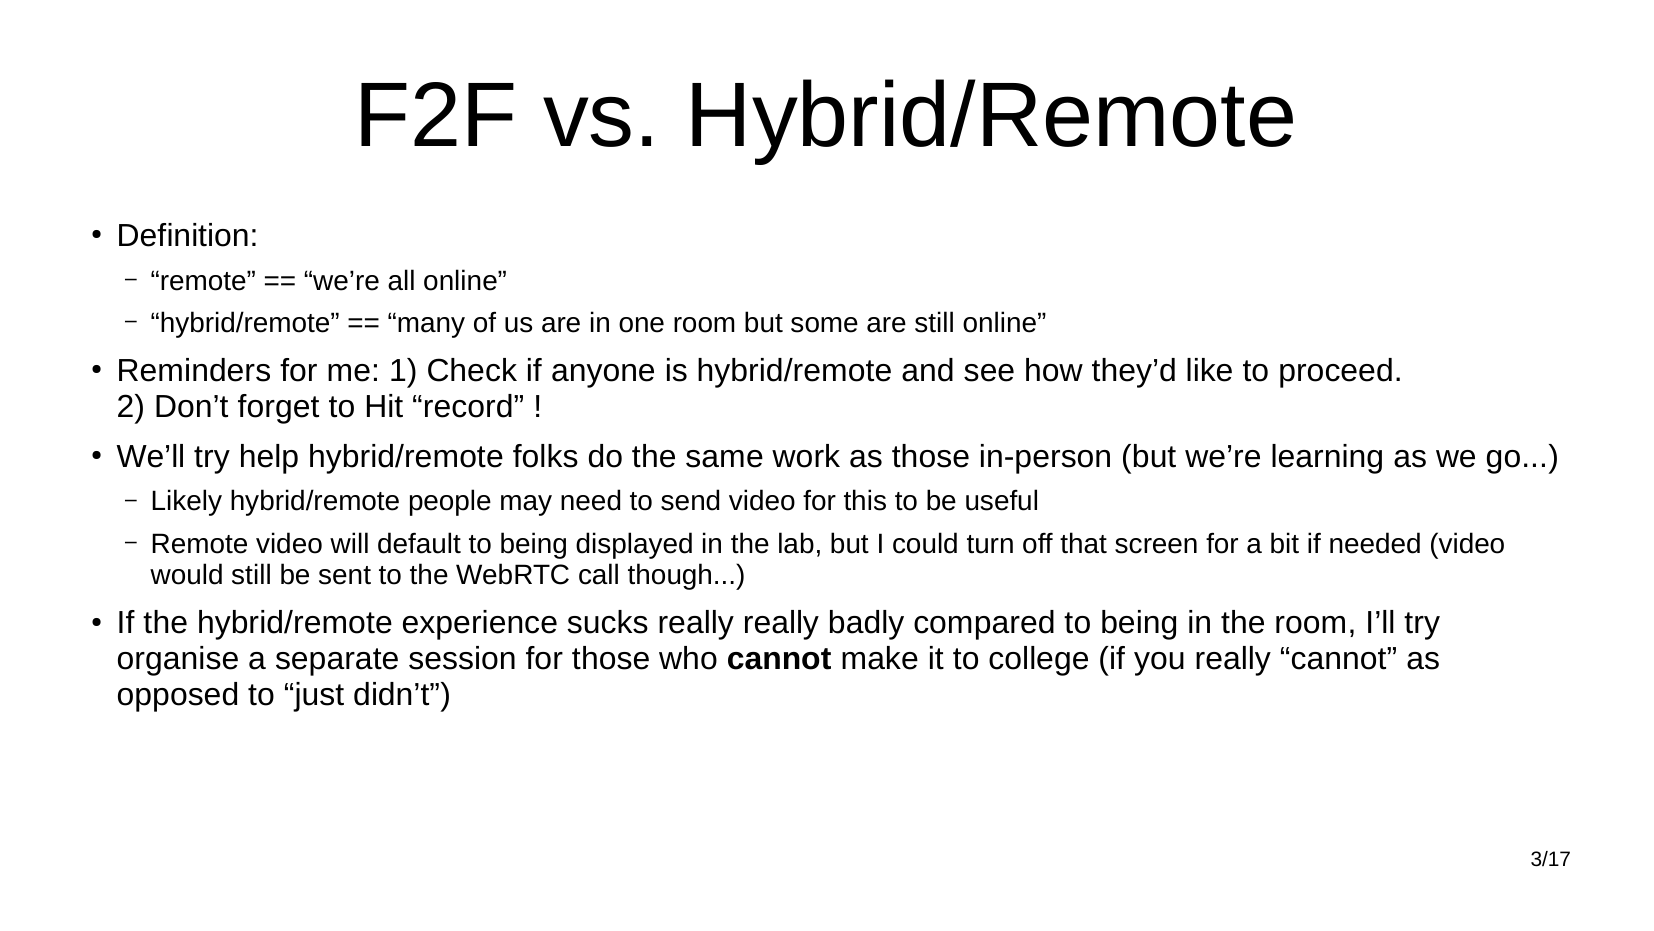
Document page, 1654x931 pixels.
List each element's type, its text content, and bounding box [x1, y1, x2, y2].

title F2F vs. Hybrid/Remote [82, 37, 1571, 193]
list Definition: “remote” == “we’re all online” “hybrid/remote” == “many of us are in one room but some are still online” Reminders for me: 1) Check if anyone is hybrid/remote and see how they’d like to proceed. 2) Don’t forget to Hit “record” ! We’ll try help hybrid/remote folks do the same work as those in-person (but we’re learning as we go...) Likely hybrid/remote people may need to send video for this to be useful Remote video will default to being displayed in the lab, but I could turn off that screen for a bit if needed (video would still be sent to the WebRTC call though...) If the hybrid/remote experience sucks really really badly compared to being in the room, I’ll try organise a separate session for those who cannot make it to college (if you really “cannot” as opposed to “just didn’t”) [82, 217, 1571, 758]
